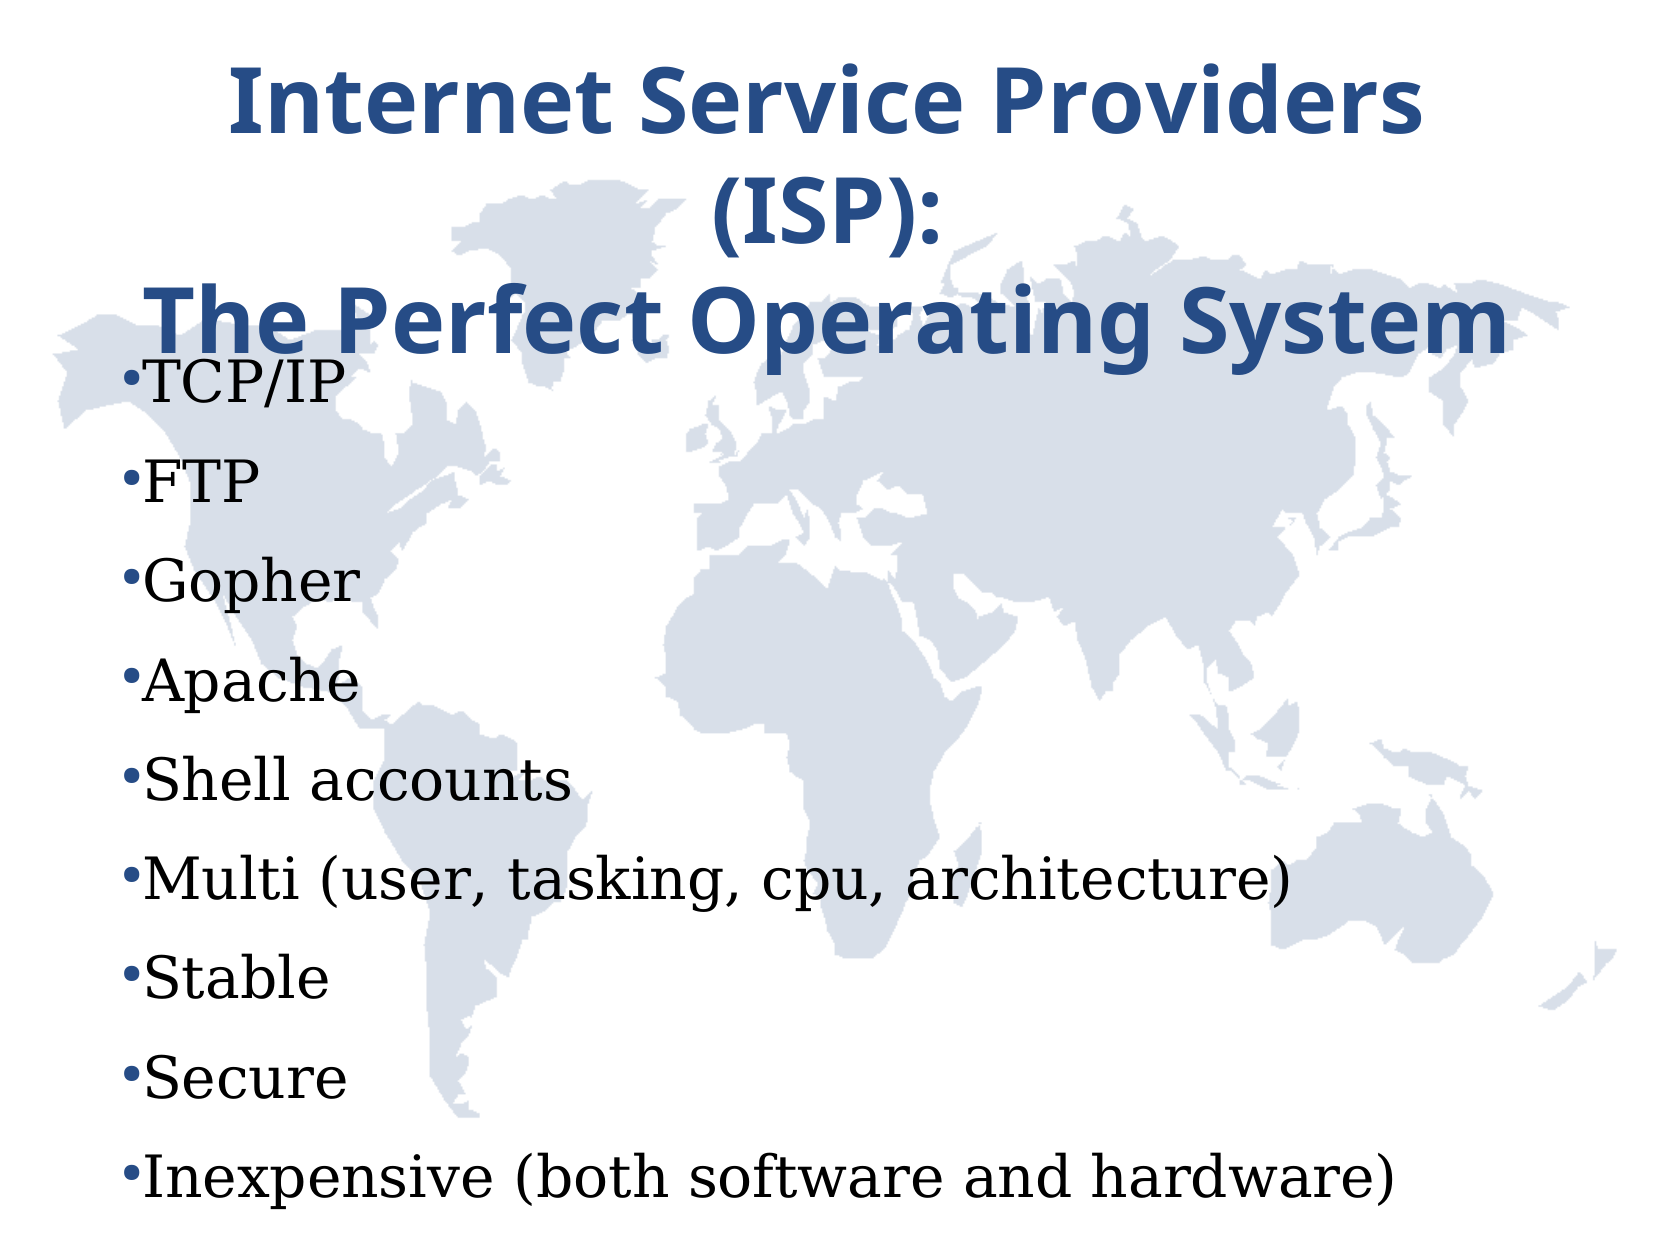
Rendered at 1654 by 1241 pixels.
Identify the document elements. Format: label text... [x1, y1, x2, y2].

list TCP/IP FTP Gopher Apache Shell accounts Multi (user, tasking, cpu, architecture) Stable Secure Inexpensive (both software and hardware) [121, 344, 1534, 1191]
title Internet Service Providers (ISP): The Perfect Operating System [121, 96, 1534, 317]
